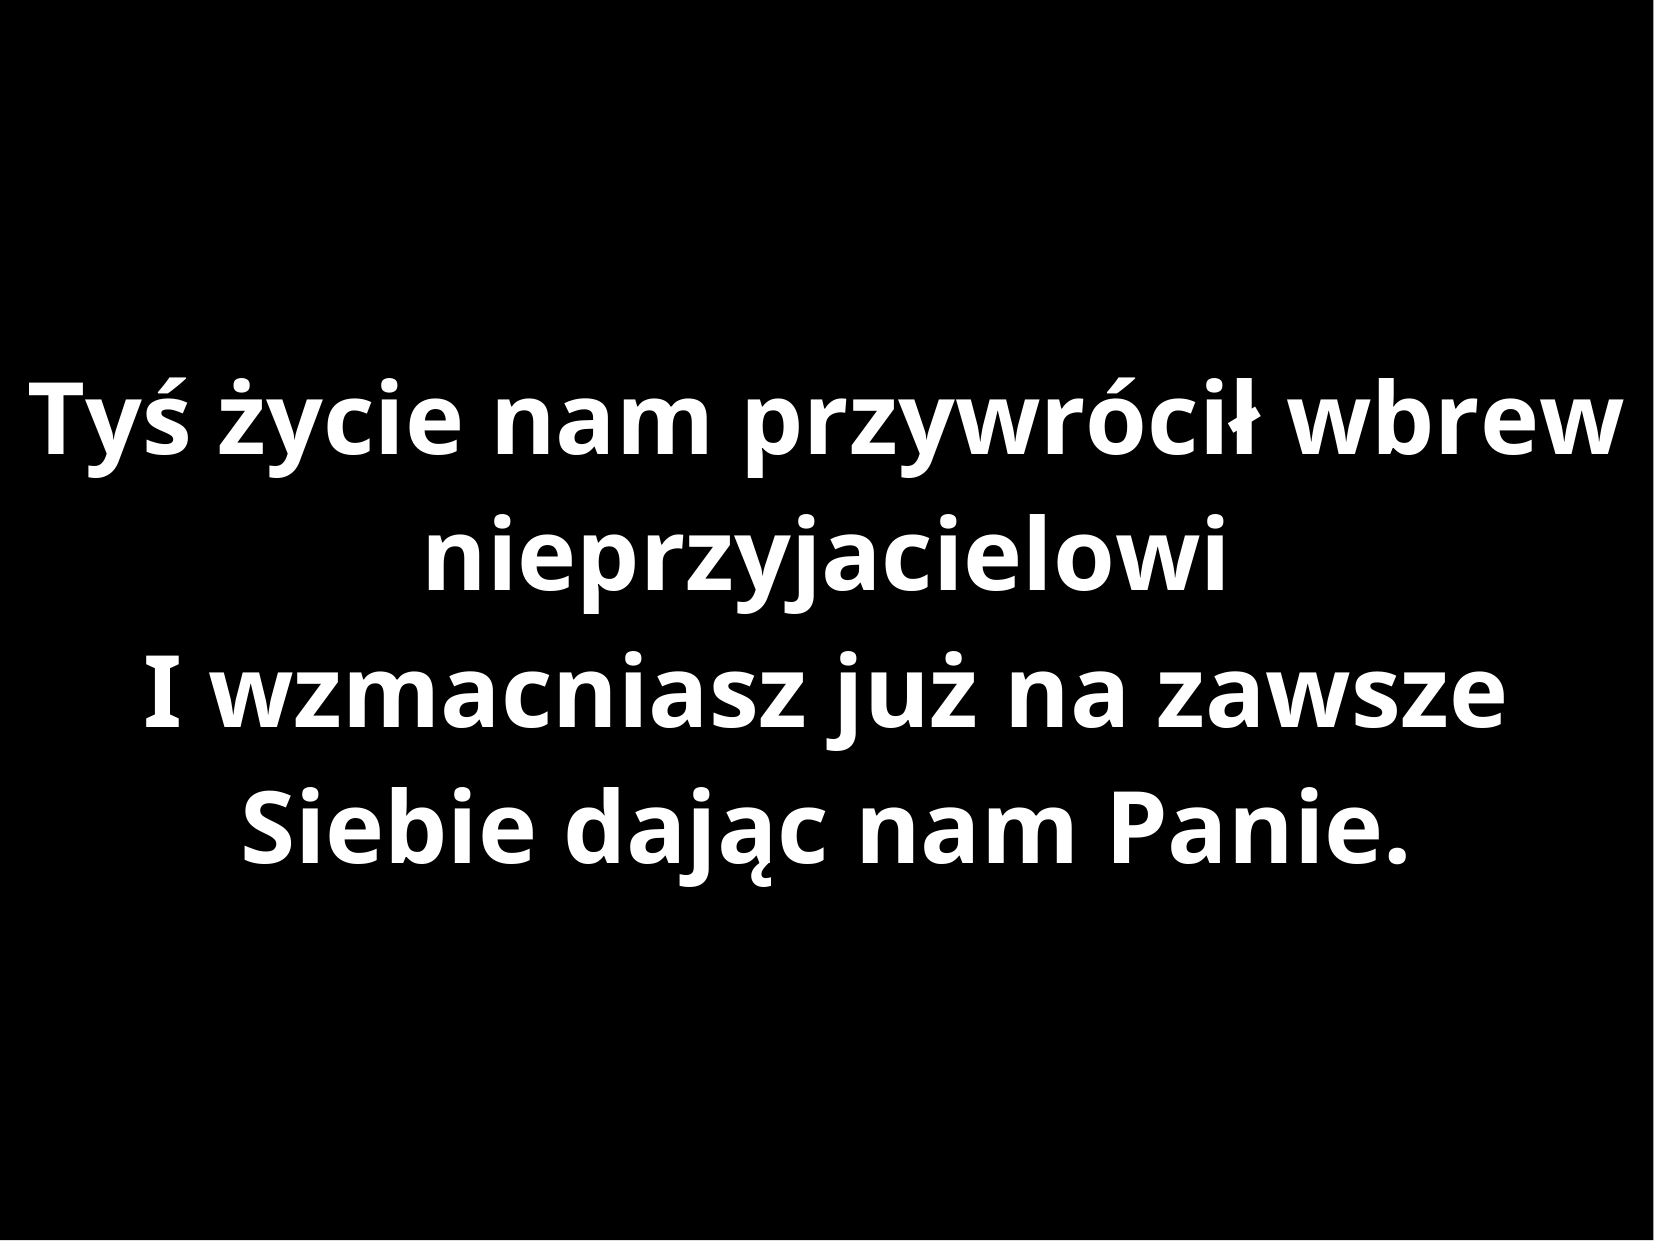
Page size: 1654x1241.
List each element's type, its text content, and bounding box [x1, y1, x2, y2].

title Tyś życie nam przywrócił wbrew nieprzyjacielowi I wzmacniasz już na zawsze Siebie dając nam Panie. [0, 0, 1654, 1241]
